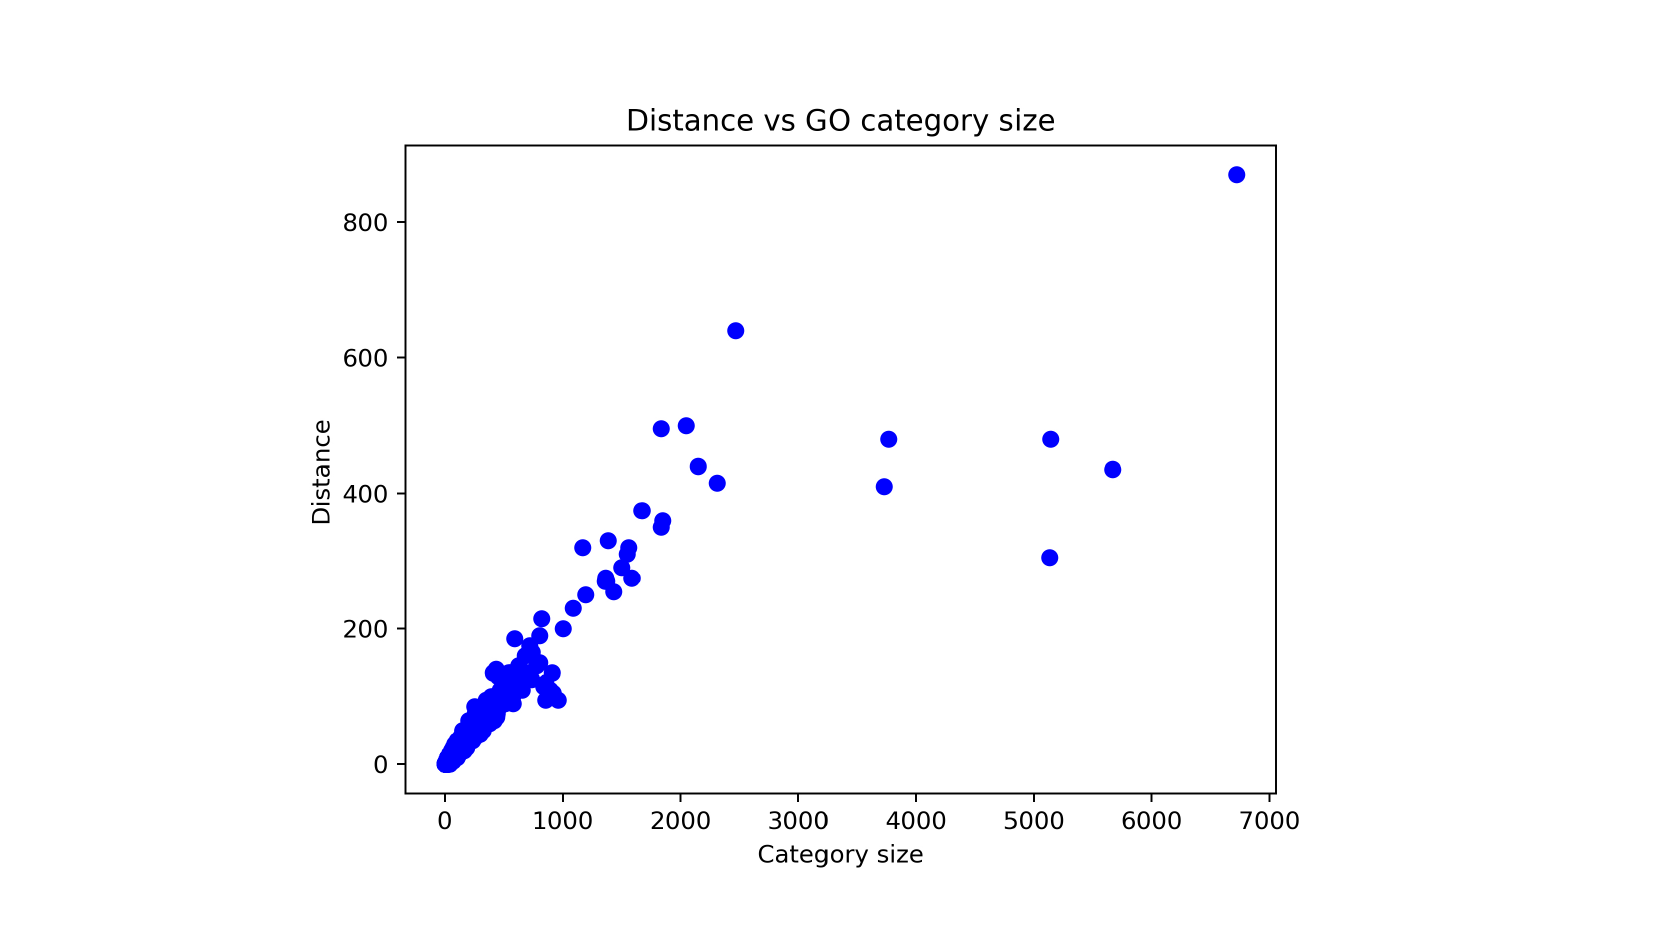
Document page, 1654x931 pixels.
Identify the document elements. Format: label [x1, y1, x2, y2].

picture [265, 44, 1388, 886]
